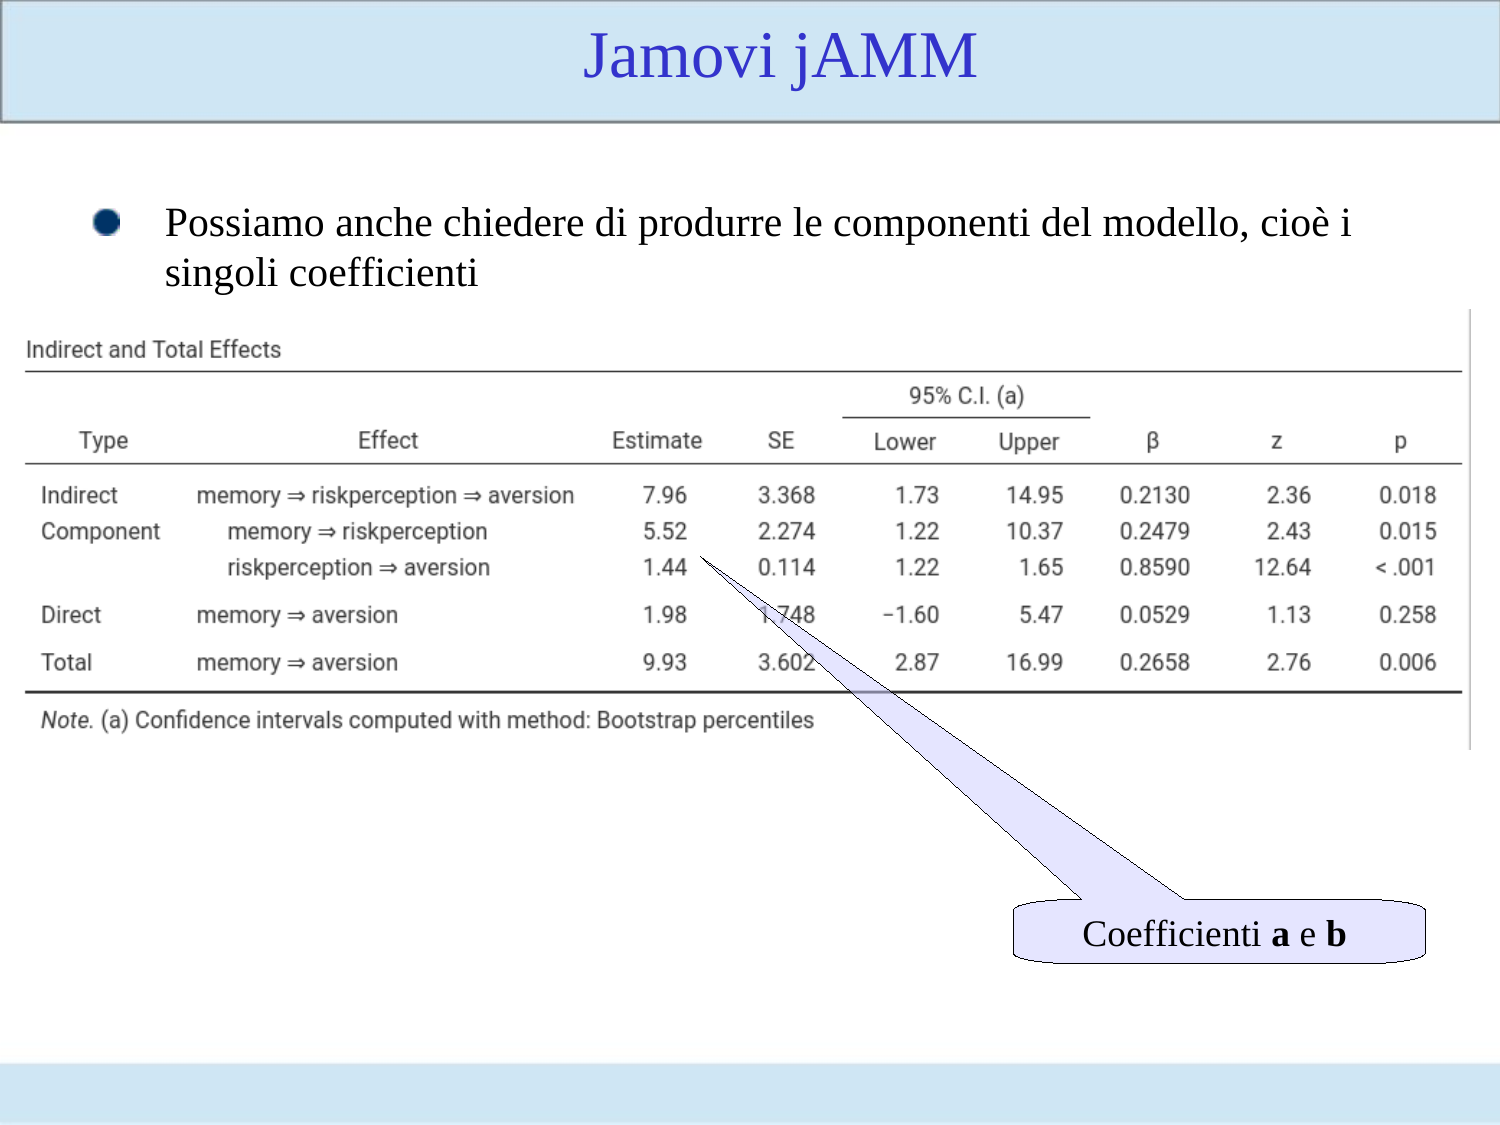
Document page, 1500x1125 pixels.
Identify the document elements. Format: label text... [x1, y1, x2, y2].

title Jamovi jAMM [249, 3, 1313, 99]
text_box Possiamo anche chiedere di produrre le componenti del modello, cioè i singoli coefficienti [74, 187, 1413, 303]
text_box Coefficienti a e b [700, 556, 1426, 964]
picture [0, 0, 1500, 1125]
